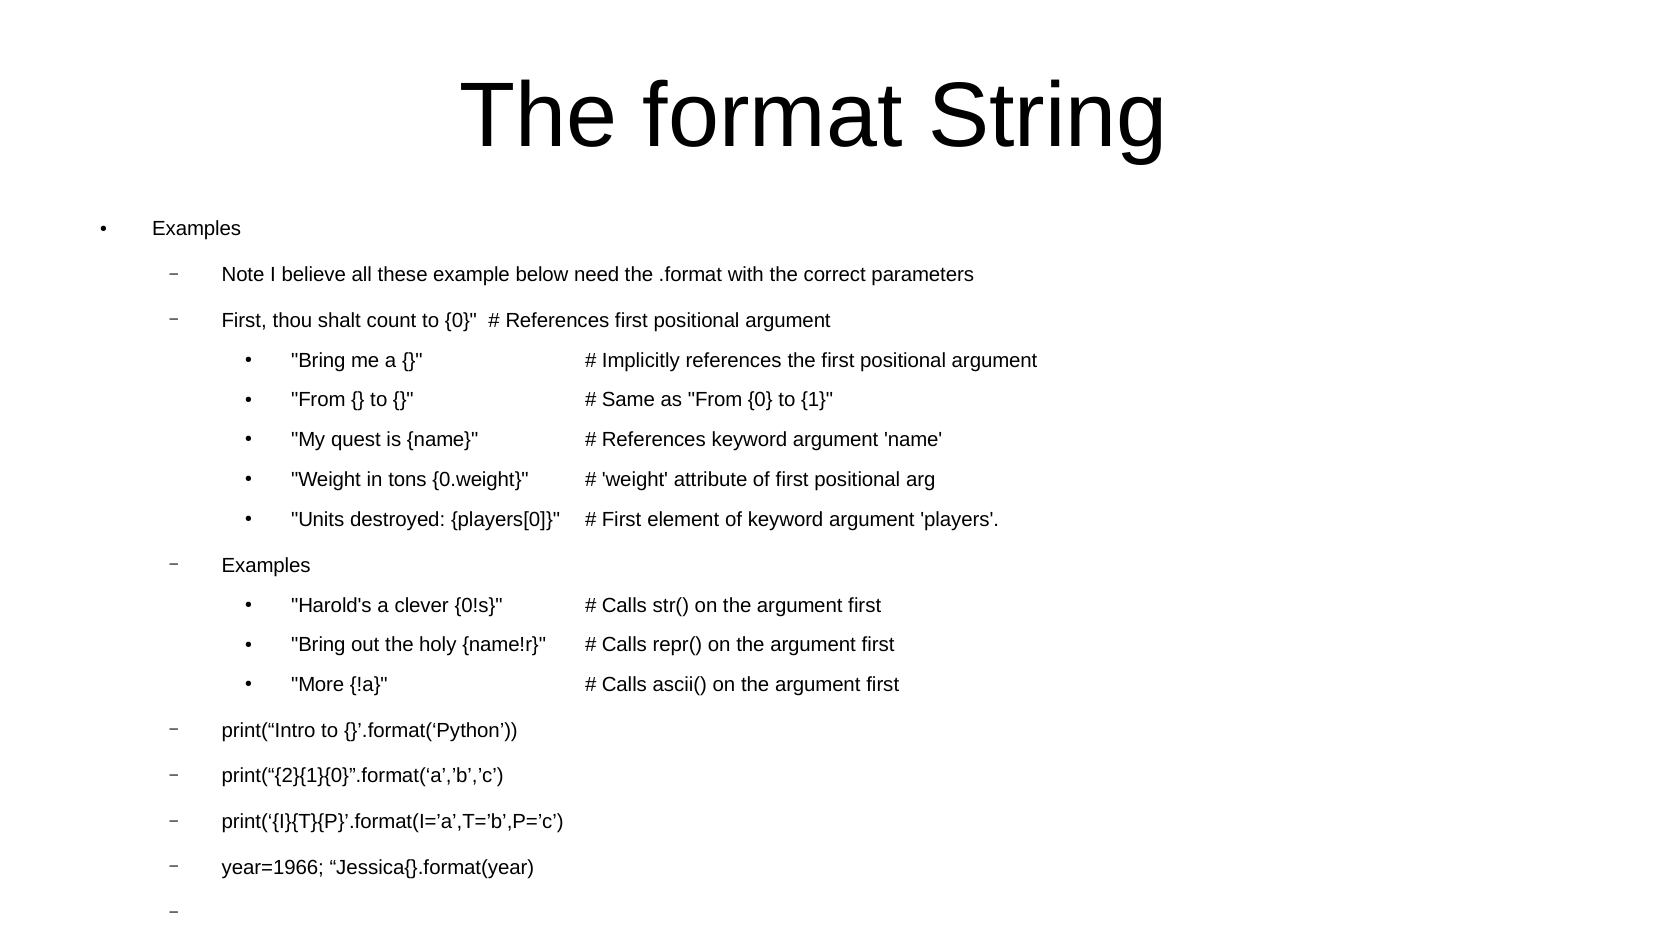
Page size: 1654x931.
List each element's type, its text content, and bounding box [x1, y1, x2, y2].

list Examples Note I believe all these example below need the .format with the correct parameters First, thou shalt count to {0}" # References first positional argument "Bring me a {}" # Implicitly references the first positional argument "From {} to {}" # Same as "From {0} to {1}" "My quest is {name}" # References keyword argument 'name' "Weight in tons {0.weight}" # 'weight' attribute of first positional arg "Units destroyed: {players[0]}" # First element of keyword argument 'players'. Examples "Harold's a clever {0!s}" # Calls str() on the argument first "Bring out the holy {name!r}" # Calls repr() on the argument first "More {!a}" # Calls ascii() on the argument first print(“Intro to {}’.format(‘Python’)) print(“{2}{1}{0}”.format(‘a’,’b’,’c’) print(‘{I}{T}{P}’.format(I=’a’,T=’b’,P=’c’) year=1966; “Jessica{}.format(year) [82, 217, 1591, 886]
title The format String [82, 37, 1571, 193]
